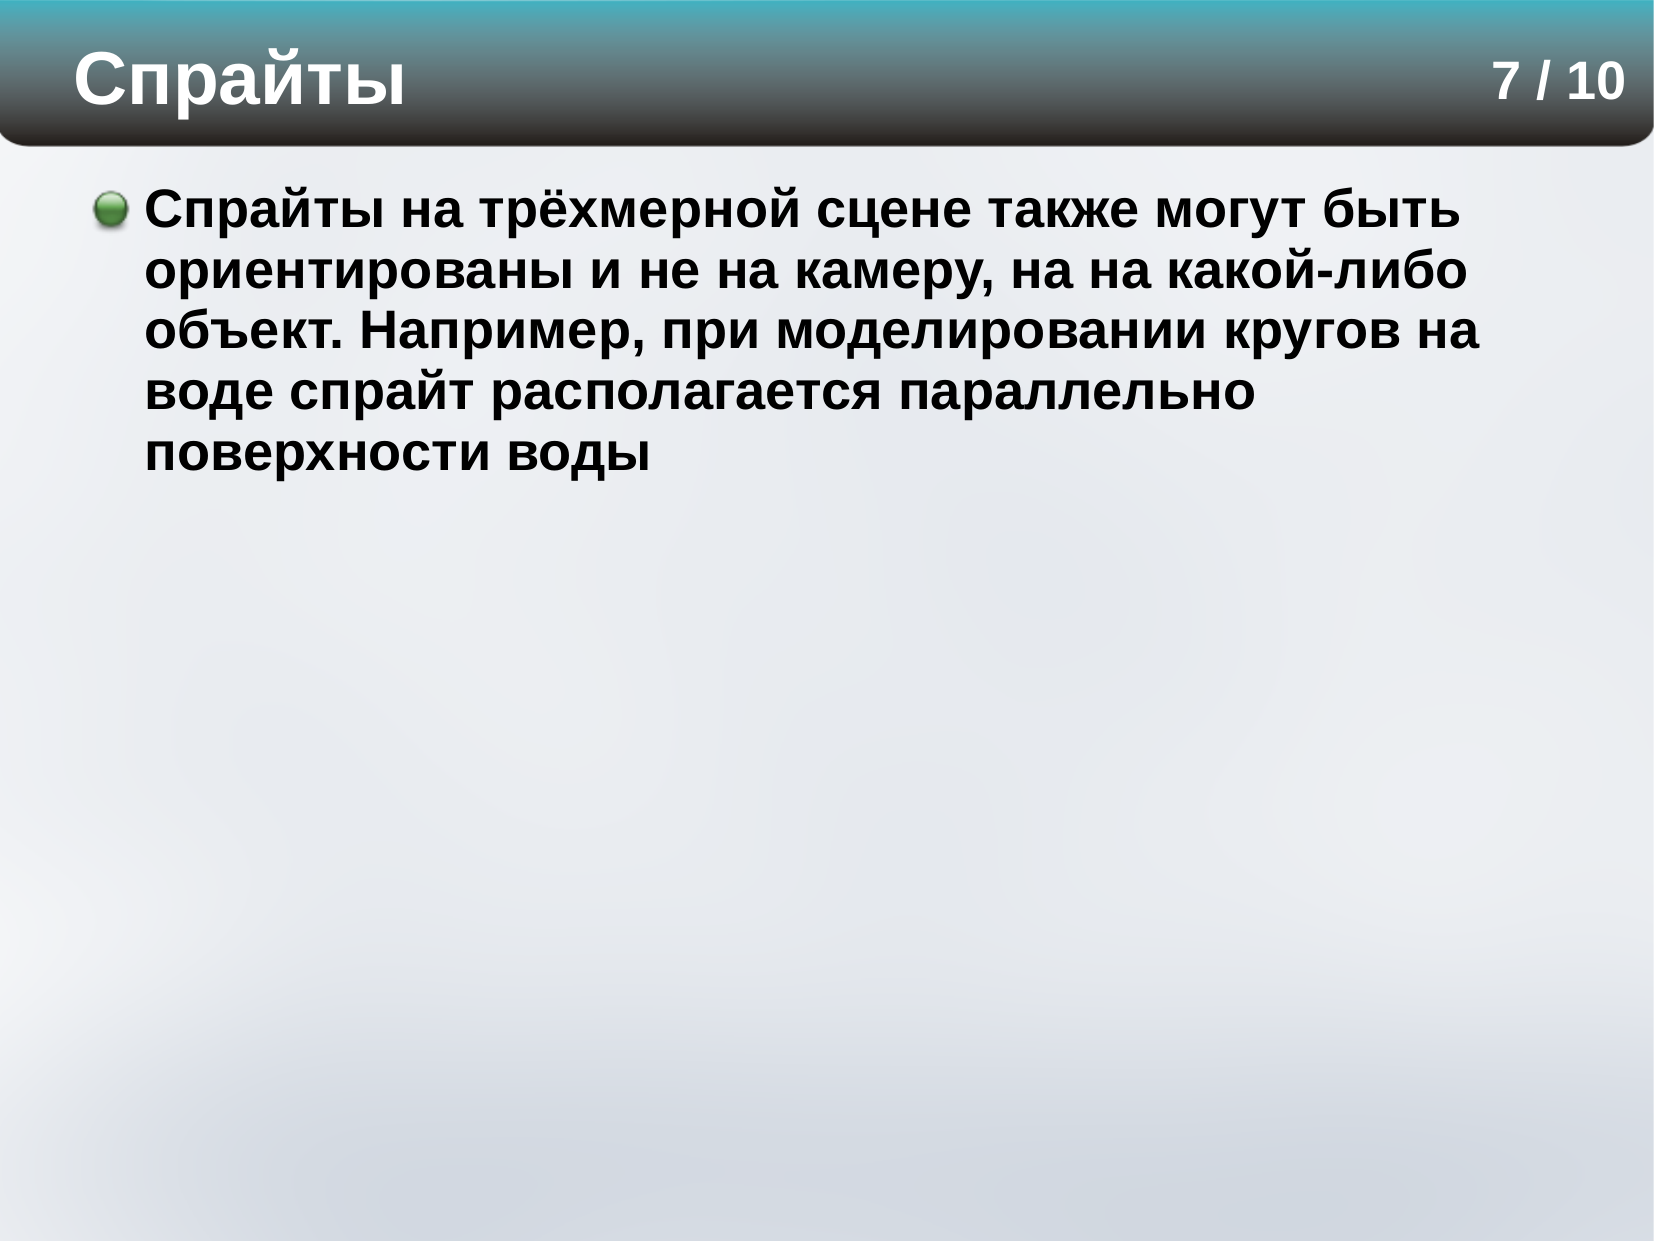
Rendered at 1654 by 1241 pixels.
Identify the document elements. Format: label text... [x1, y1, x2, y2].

text_box Спрайты [59, 29, 1359, 129]
picture [0, 0, 1654, 1241]
text_box Спрайты на трёхмерной сцене также могут быть ориентированы и не на камеру, на на какой-либо объект. Например, при моделировании кругов на воде спрайт располагается параллельно поверхности воды [70, 171, 1595, 489]
text_box <номер> / 10 [1476, 42, 1654, 179]
